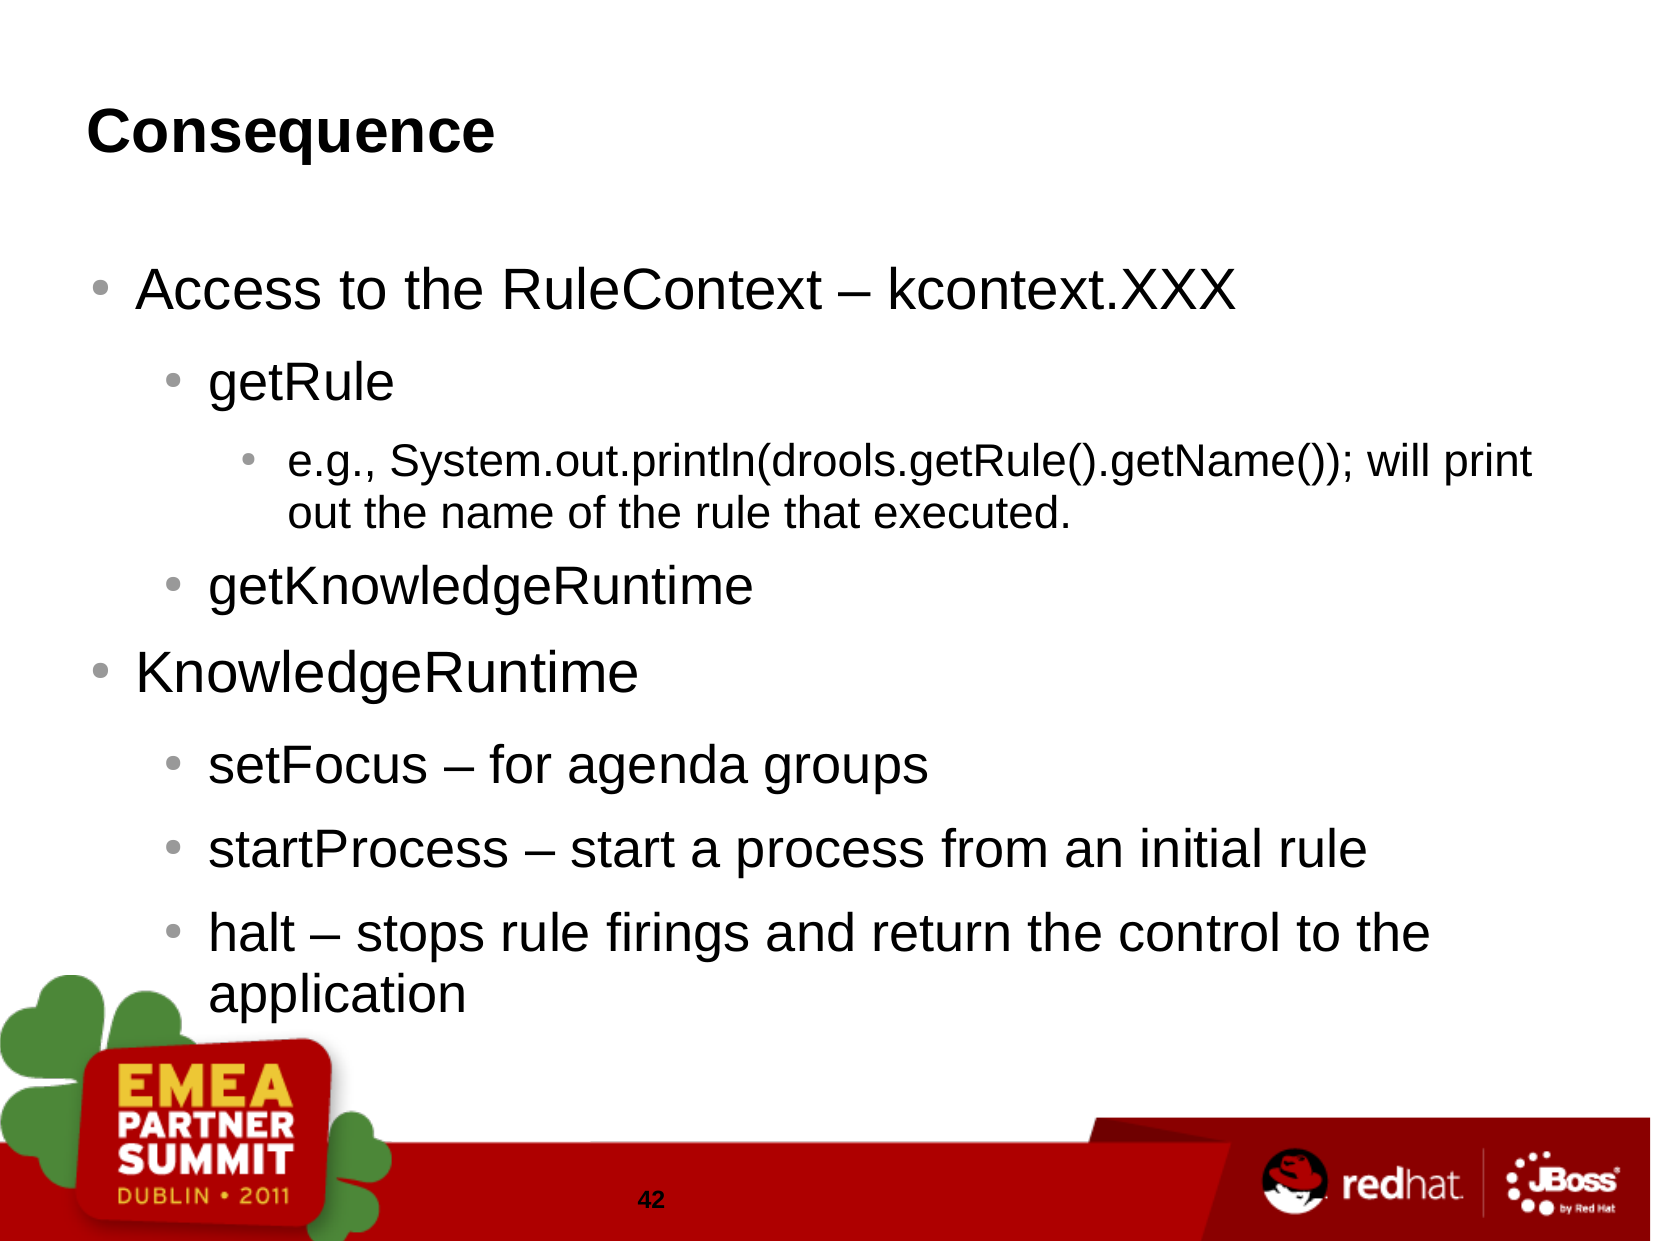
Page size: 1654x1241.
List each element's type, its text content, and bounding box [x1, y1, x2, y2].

title Consequence [86, 37, 1576, 226]
list Access to the RuleContext – kcontext.XXX getRule e.g., System.out.println(drools.getRule().getName()); will print out the name of the rule that executed. getKnowledgeRuntime KnowledgeRuntime setFocus – for agenda groups startProcess – start a process from an initial rule halt – stops rule firings and return the control to the application [75, 256, 1564, 1051]
picture [0, 975, 1651, 1241]
